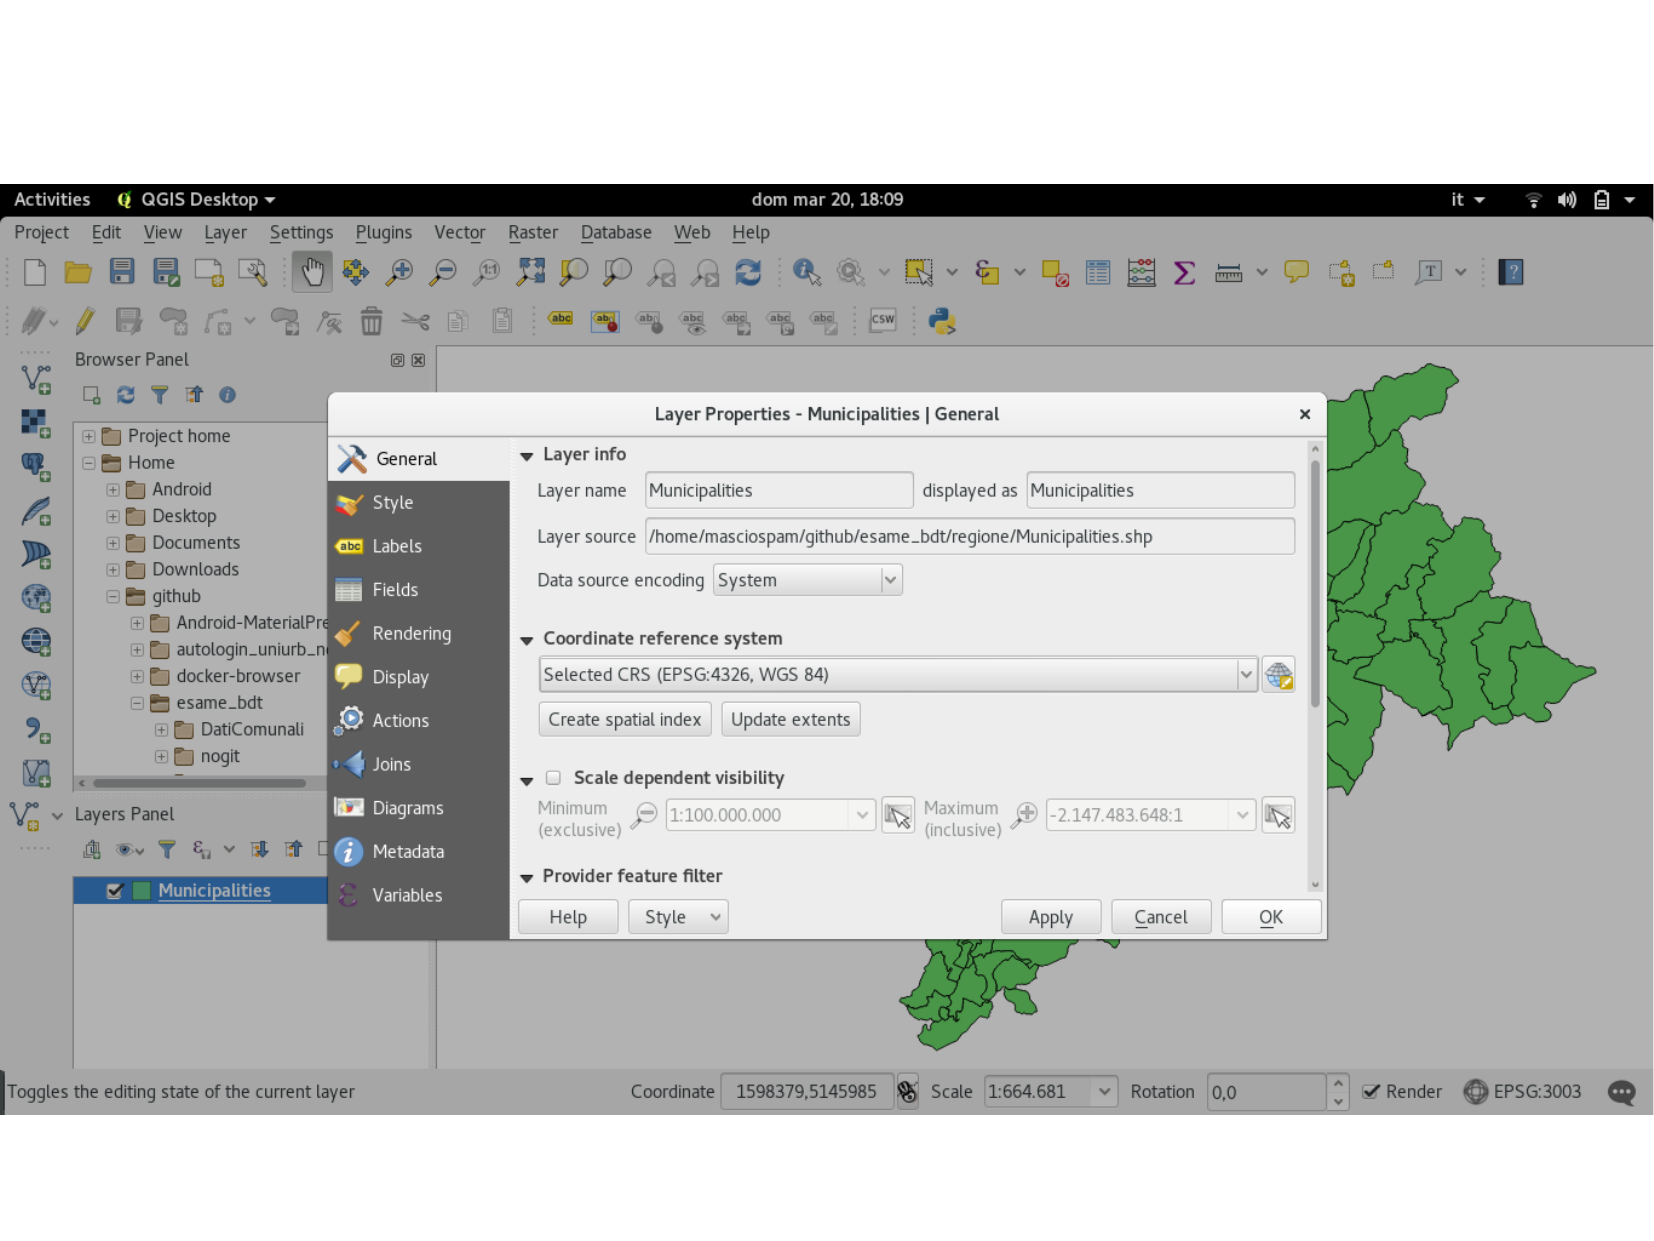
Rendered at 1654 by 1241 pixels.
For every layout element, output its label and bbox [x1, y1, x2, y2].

picture [0, 184, 1654, 1115]
